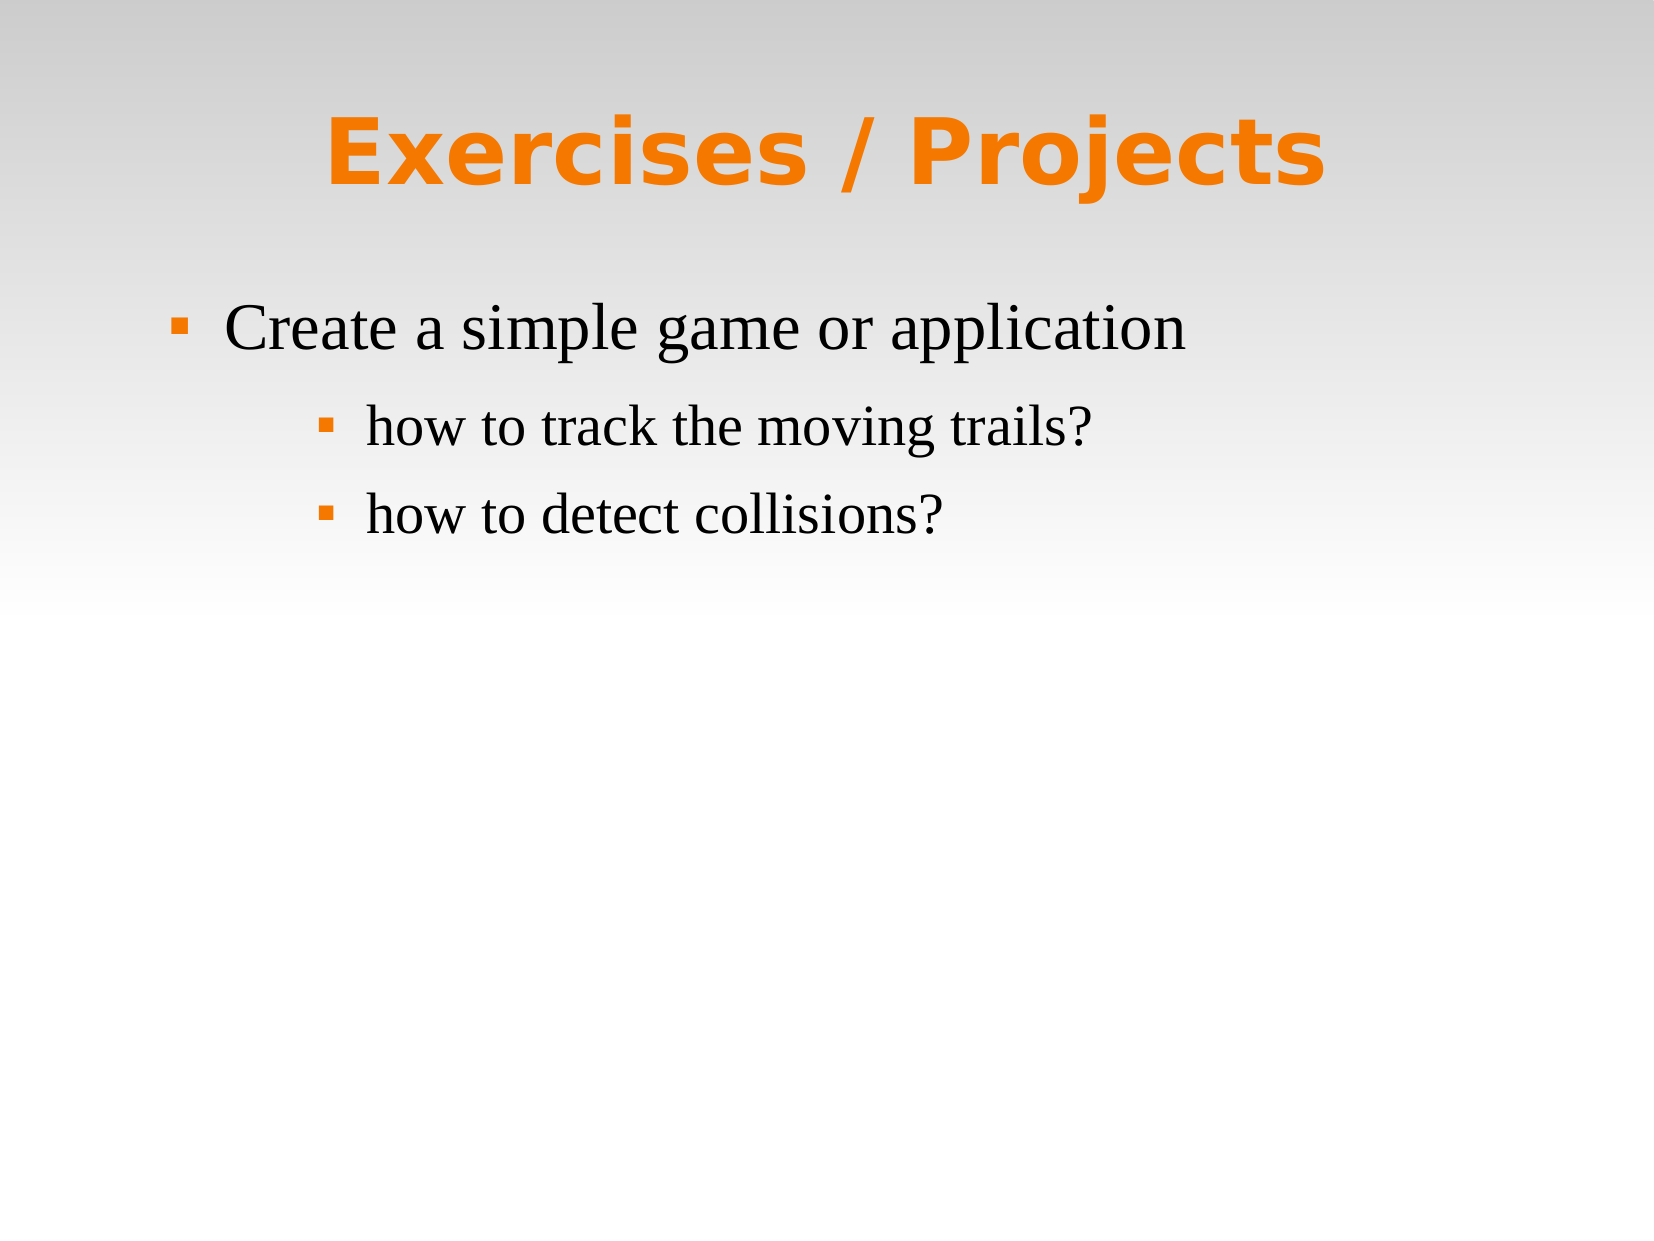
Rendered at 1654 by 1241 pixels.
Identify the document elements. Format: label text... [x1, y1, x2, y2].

list Create a simple game or application how to track the moving trails? how to detect collisions? [82, 290, 1571, 1109]
title Exercises / Projects [82, 49, 1571, 257]
